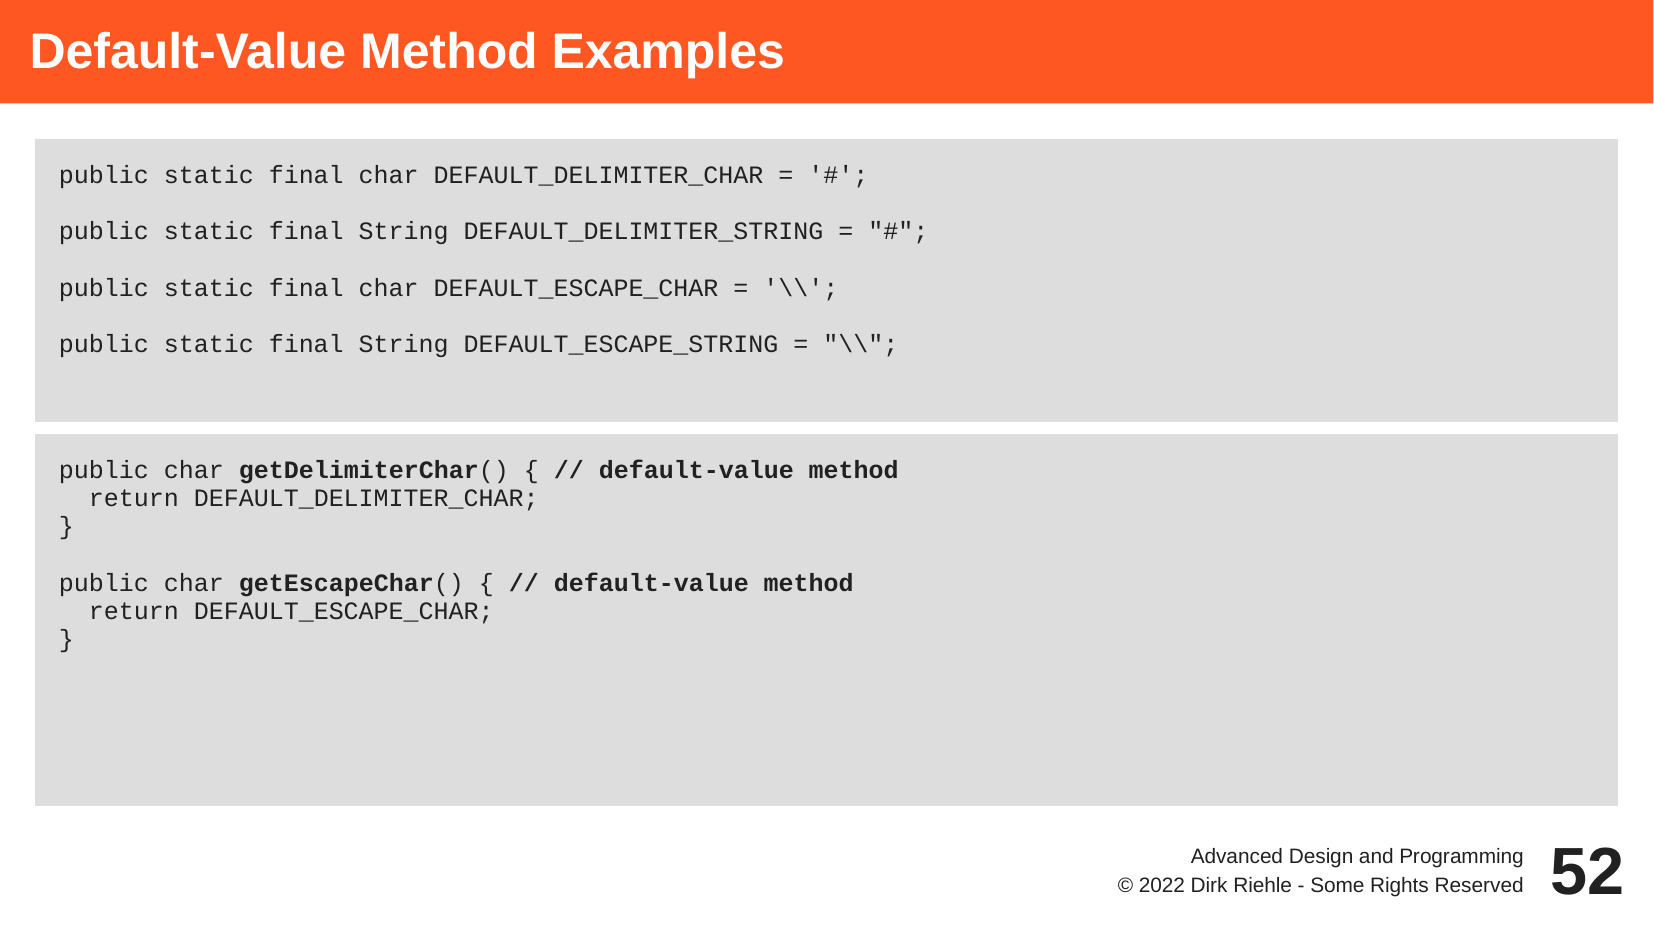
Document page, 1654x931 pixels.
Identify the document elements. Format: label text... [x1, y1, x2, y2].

list public static final char DEFAULT_DELIMITER_CHAR = '#'; public static final String DEFAULT_DELIMITER_STRING = "#"; public static final char DEFAULT_ESCAPE_CHAR = '\\'; public static final String DEFAULT_ESCAPE_STRING = "\\"; [29, 132, 1625, 429]
list public char getDelimiterChar() { // default-value method return DEFAULT_DELIMITER_CHAR; } public char getEscapeChar() { // default-value method return DEFAULT_ESCAPE_CHAR; } [29, 434, 1625, 813]
title Default-Value Method Examples [0, 0, 1654, 104]
